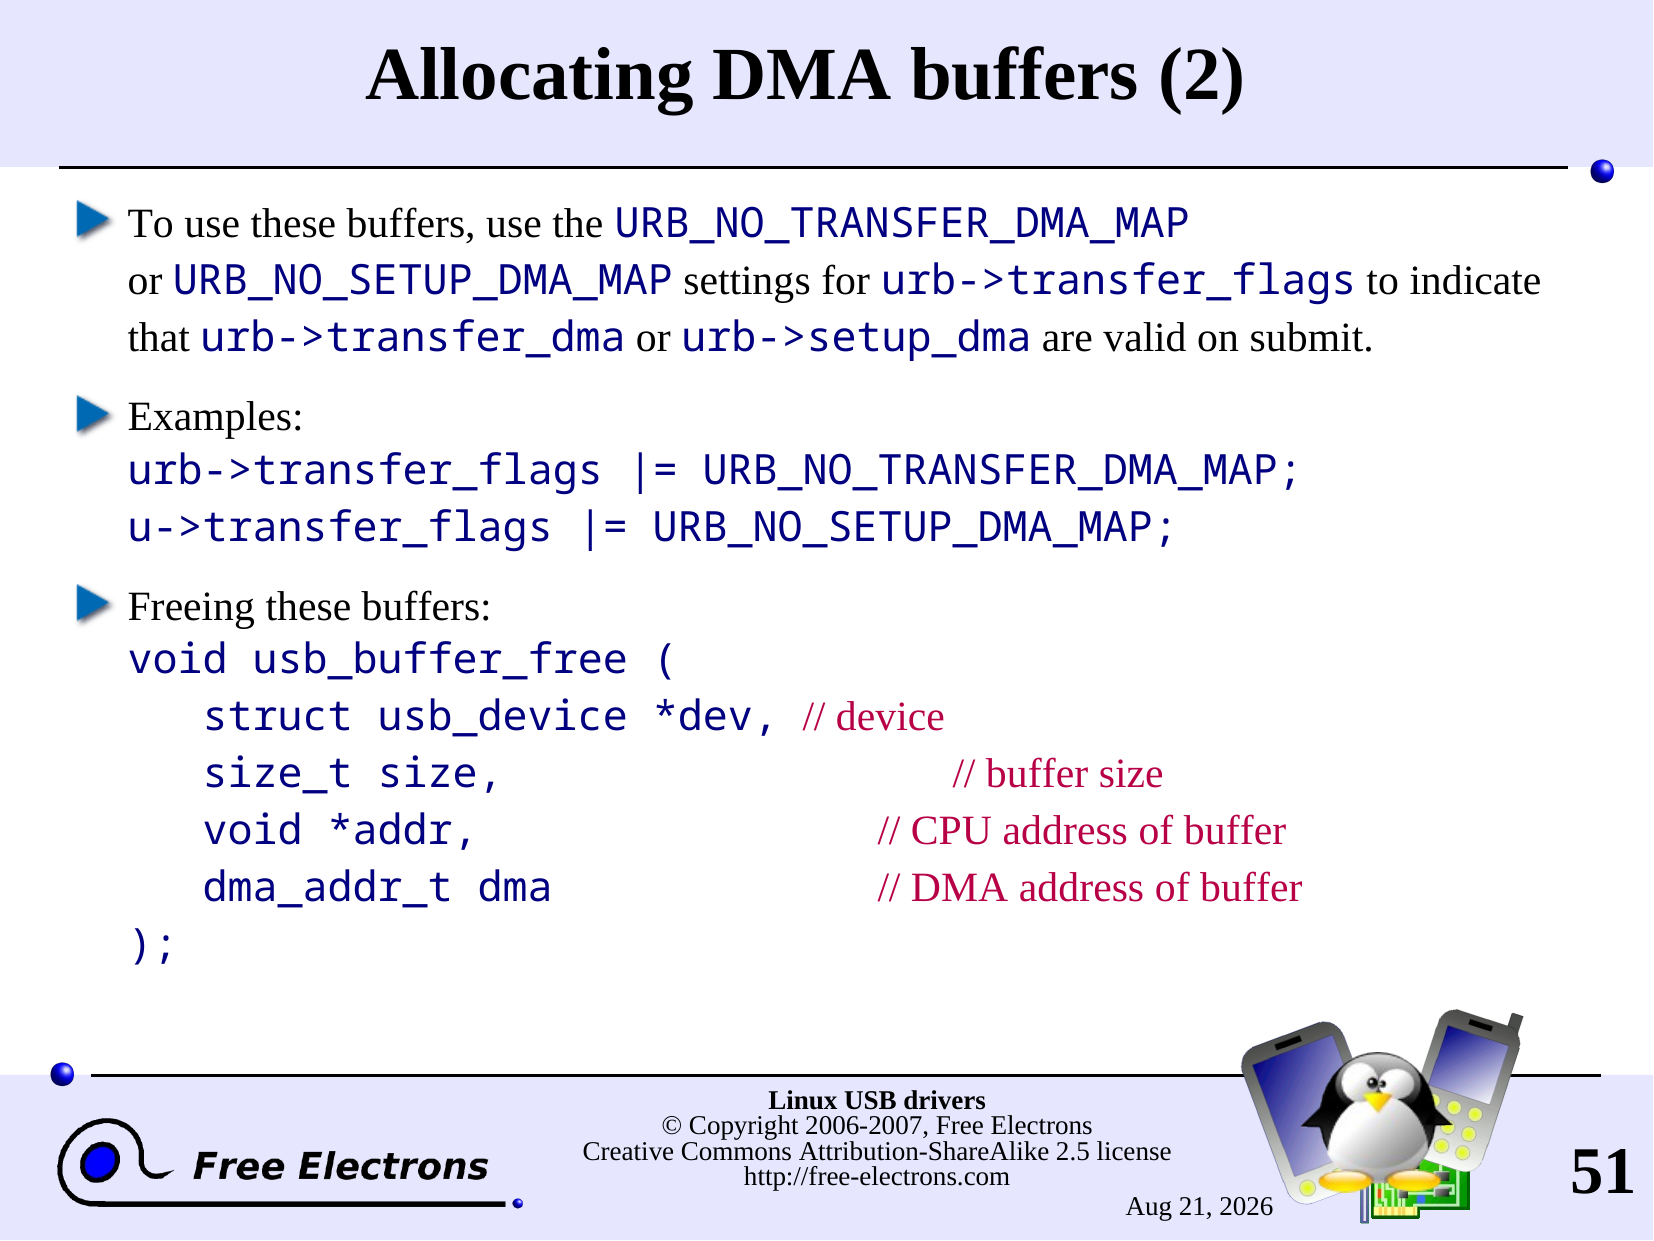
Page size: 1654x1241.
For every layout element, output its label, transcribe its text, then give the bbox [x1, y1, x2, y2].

picture [1225, 983, 1538, 1241]
title Allocating DMA buffers (2) [60, 25, 1551, 124]
picture [50, 1107, 527, 1216]
list To use these buffers, use the URB_NO_TRANSFER_DMA_MAP or URB_NO_SETUP_DMA_MAP settings for urb->transfer_flags to indicate that urb->transfer_dma or urb->setup_dma are valid on submit. Examples: urb->transfer_flags |= URB_NO_TRANSFER_DMA_MAP; u->transfer_flags |= URB_NO_SETUP_DMA_MAP; Freeing these buffers: void usb_buffer_free ( struct usb_device *dev, // device size_t size, // buffer size void *addr, // CPU address of buffer dma_addr_t dma // DMA address of buffer ); [56, 192, 1577, 906]
